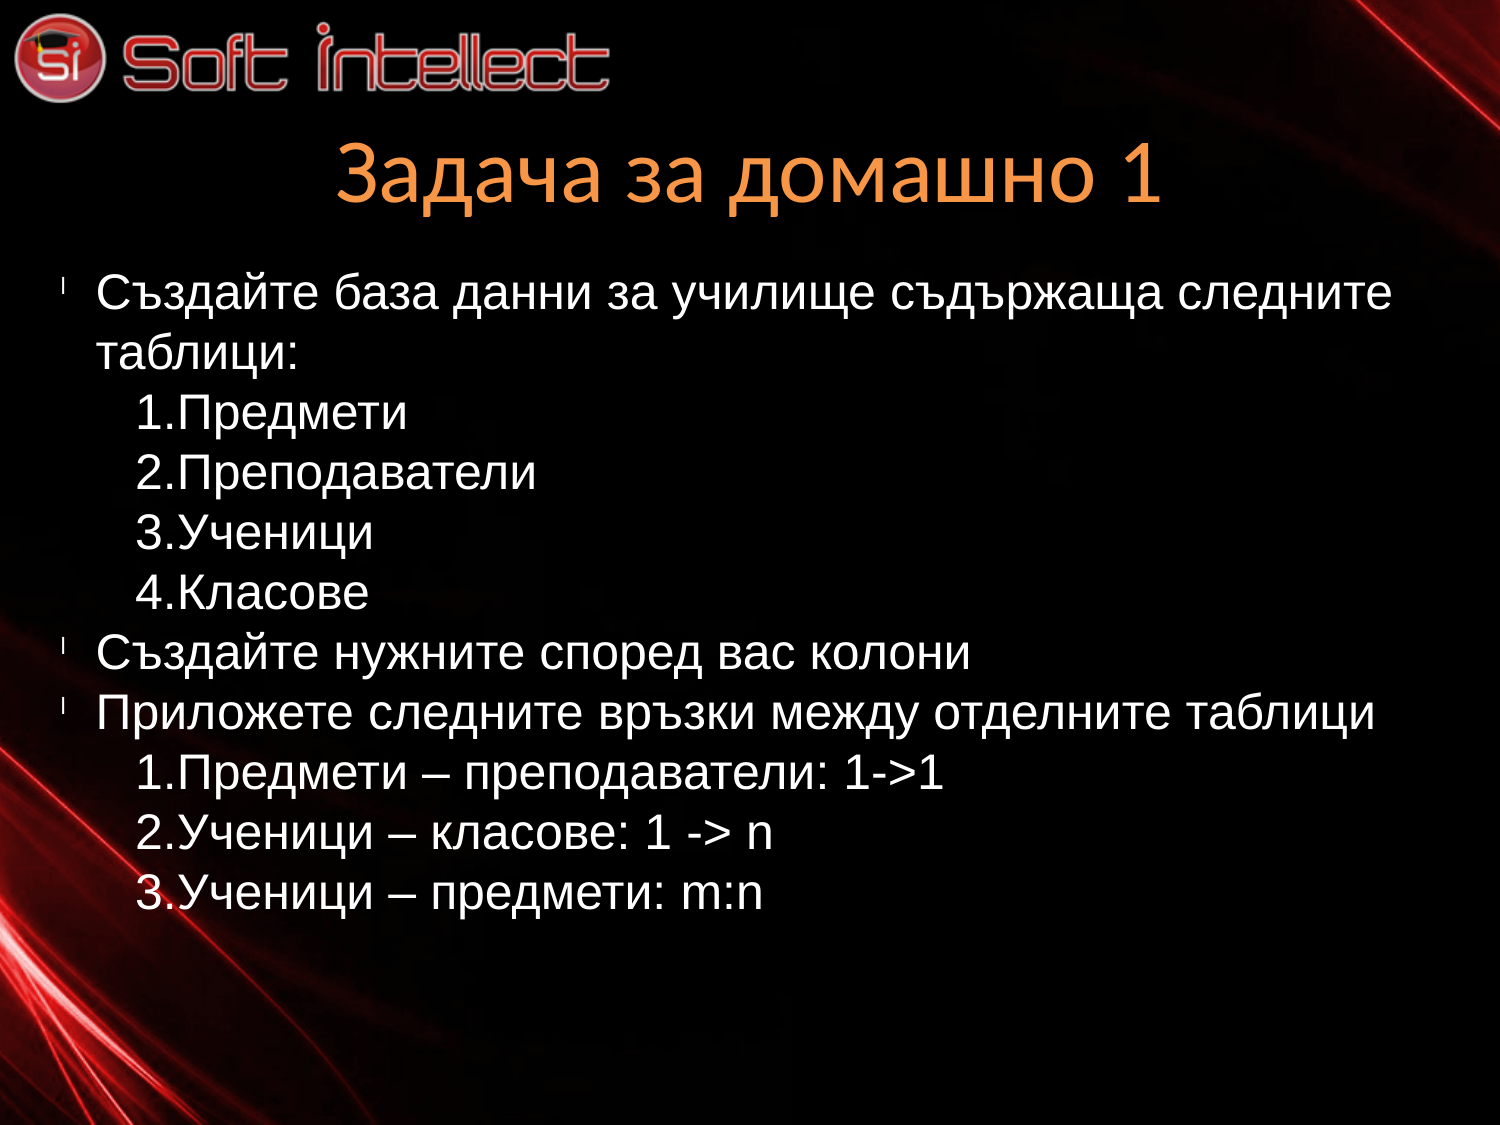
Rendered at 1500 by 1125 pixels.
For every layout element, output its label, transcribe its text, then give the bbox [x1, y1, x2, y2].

text_box Задача за домашно 1 [75, 71, 1425, 251]
text_box Създайте база данни за училище съдържаща следните таблици: Предмети Преподаватели Ученици Класове Създайте нужните според вас колони Приложете следните връзки между отделните таблици Предмети – преподаватели: 1->1 Ученици – класове: 1 -> n Ученици – предмети: m:n [45, 251, 1455, 492]
picture [0, 0, 1500, 1125]
